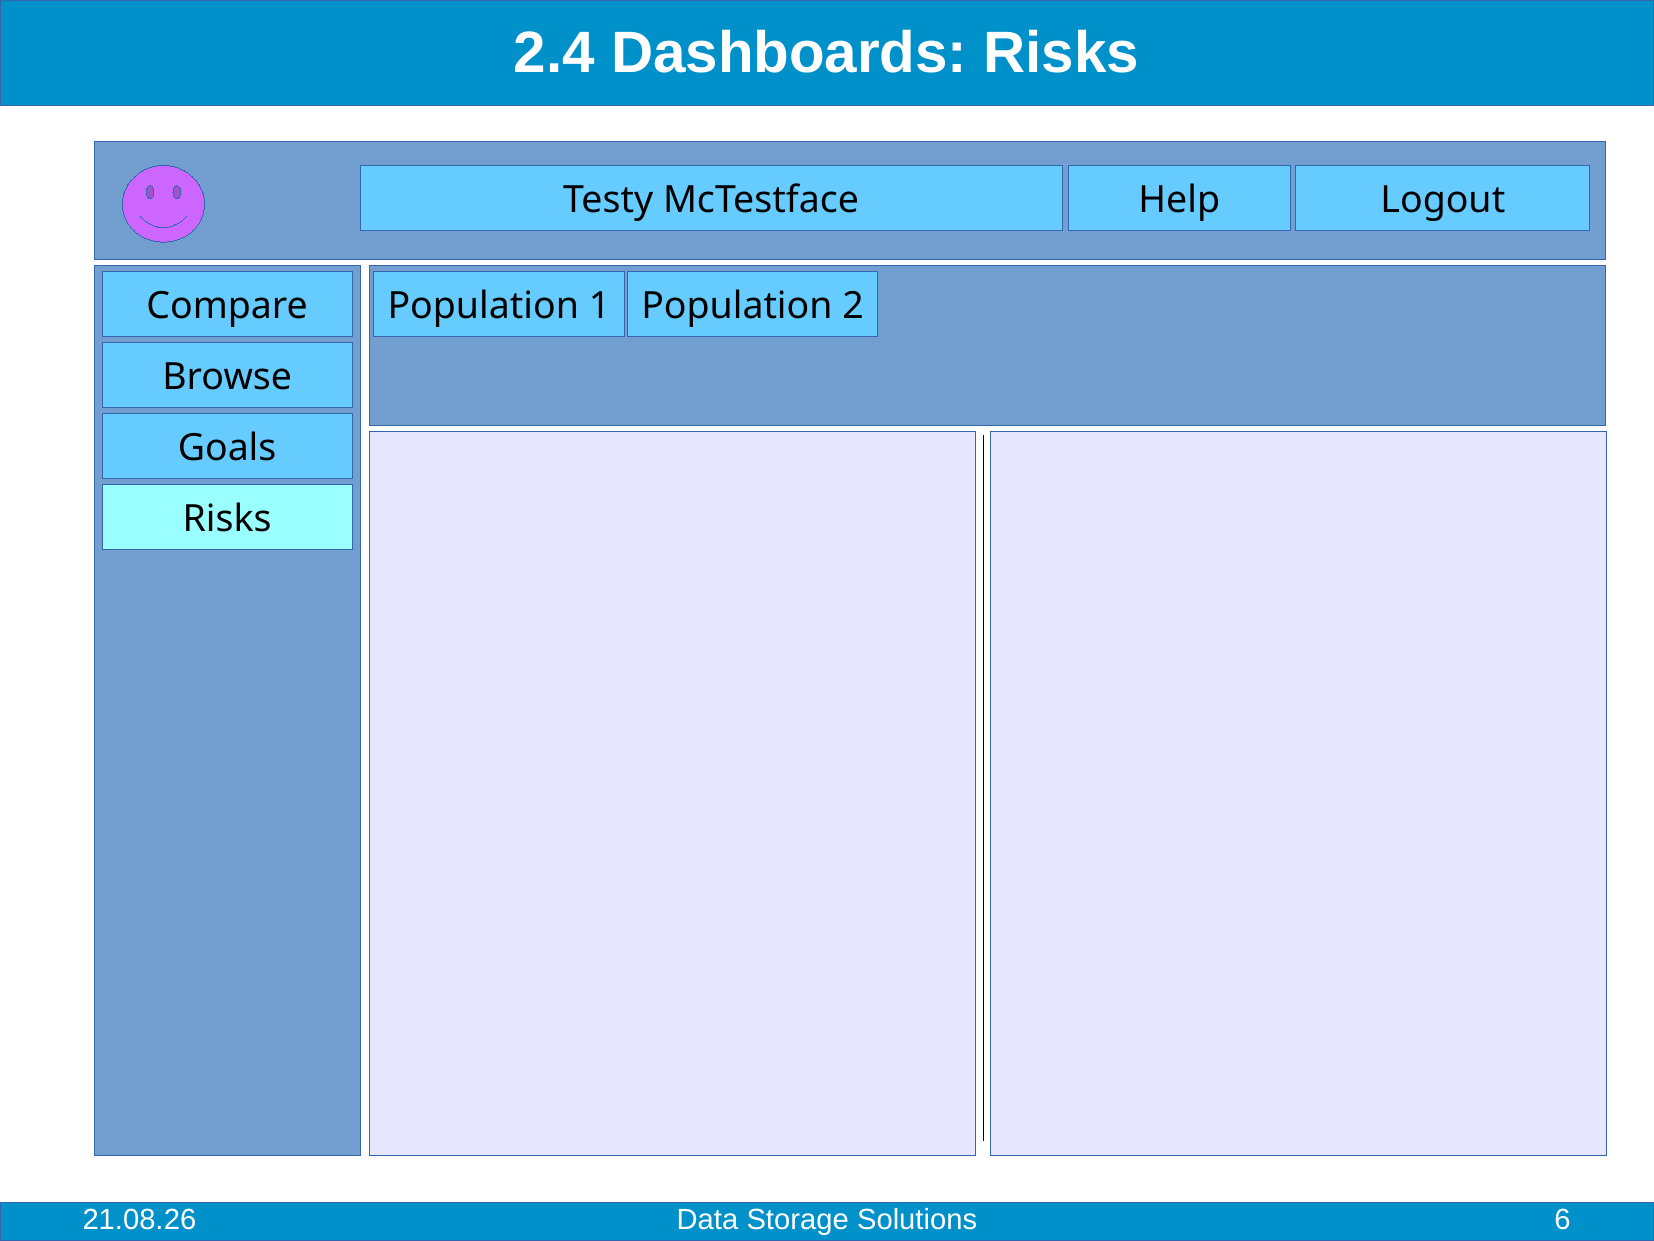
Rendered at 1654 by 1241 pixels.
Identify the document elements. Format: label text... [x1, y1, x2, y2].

text_box [369, 431, 976, 1156]
text_box Population 1 [373, 271, 625, 337]
text_box [369, 265, 1606, 426]
text_box [990, 431, 1607, 1156]
text_box Logout [1295, 165, 1590, 231]
text_box Help [1068, 165, 1291, 231]
text_box [94, 265, 361, 1156]
text_box Risks [102, 484, 353, 550]
text_box [94, 141, 1606, 260]
text_box Testy McTestface [360, 165, 1063, 231]
text_box Goals [102, 413, 353, 479]
title 2.4 Dashboards: Risks [0, 0, 1654, 106]
text_box Compare [102, 271, 353, 337]
text_box Population 2 [627, 271, 878, 337]
text_box Browse [102, 342, 353, 408]
